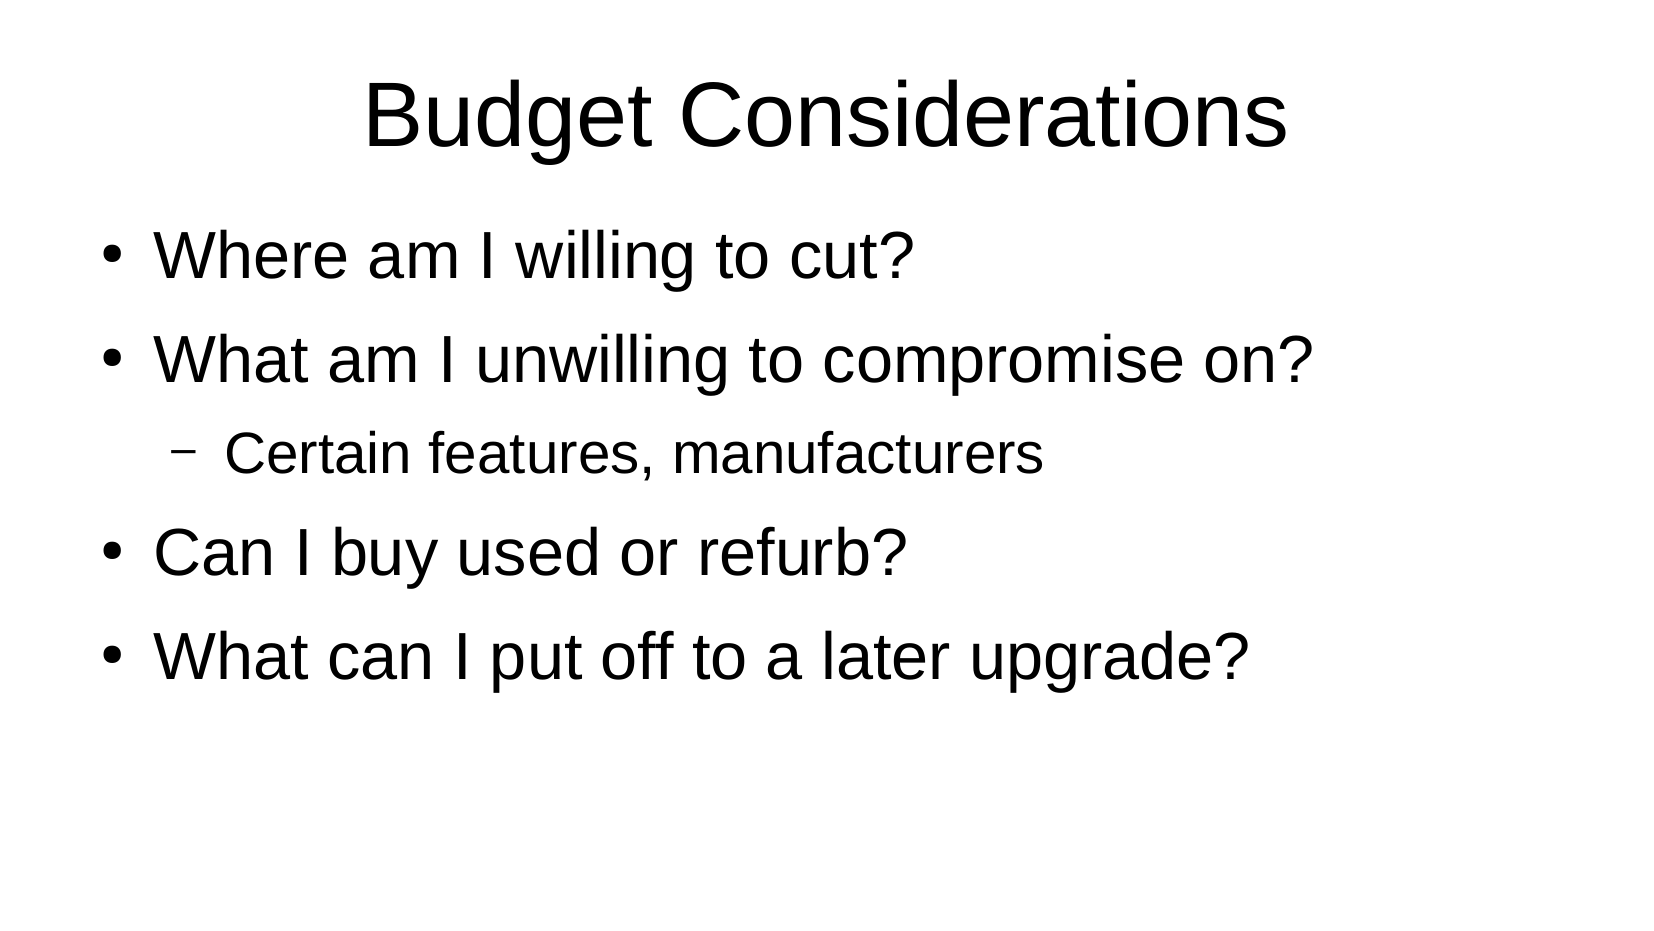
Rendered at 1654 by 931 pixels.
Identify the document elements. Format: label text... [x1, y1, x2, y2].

list Where am I willing to cut? What am I unwilling to compromise on? Certain features, manufacturers Can I buy used or refurb? What can I put off to a later upgrade? [82, 217, 1571, 758]
title Budget Considerations [82, 37, 1571, 193]
